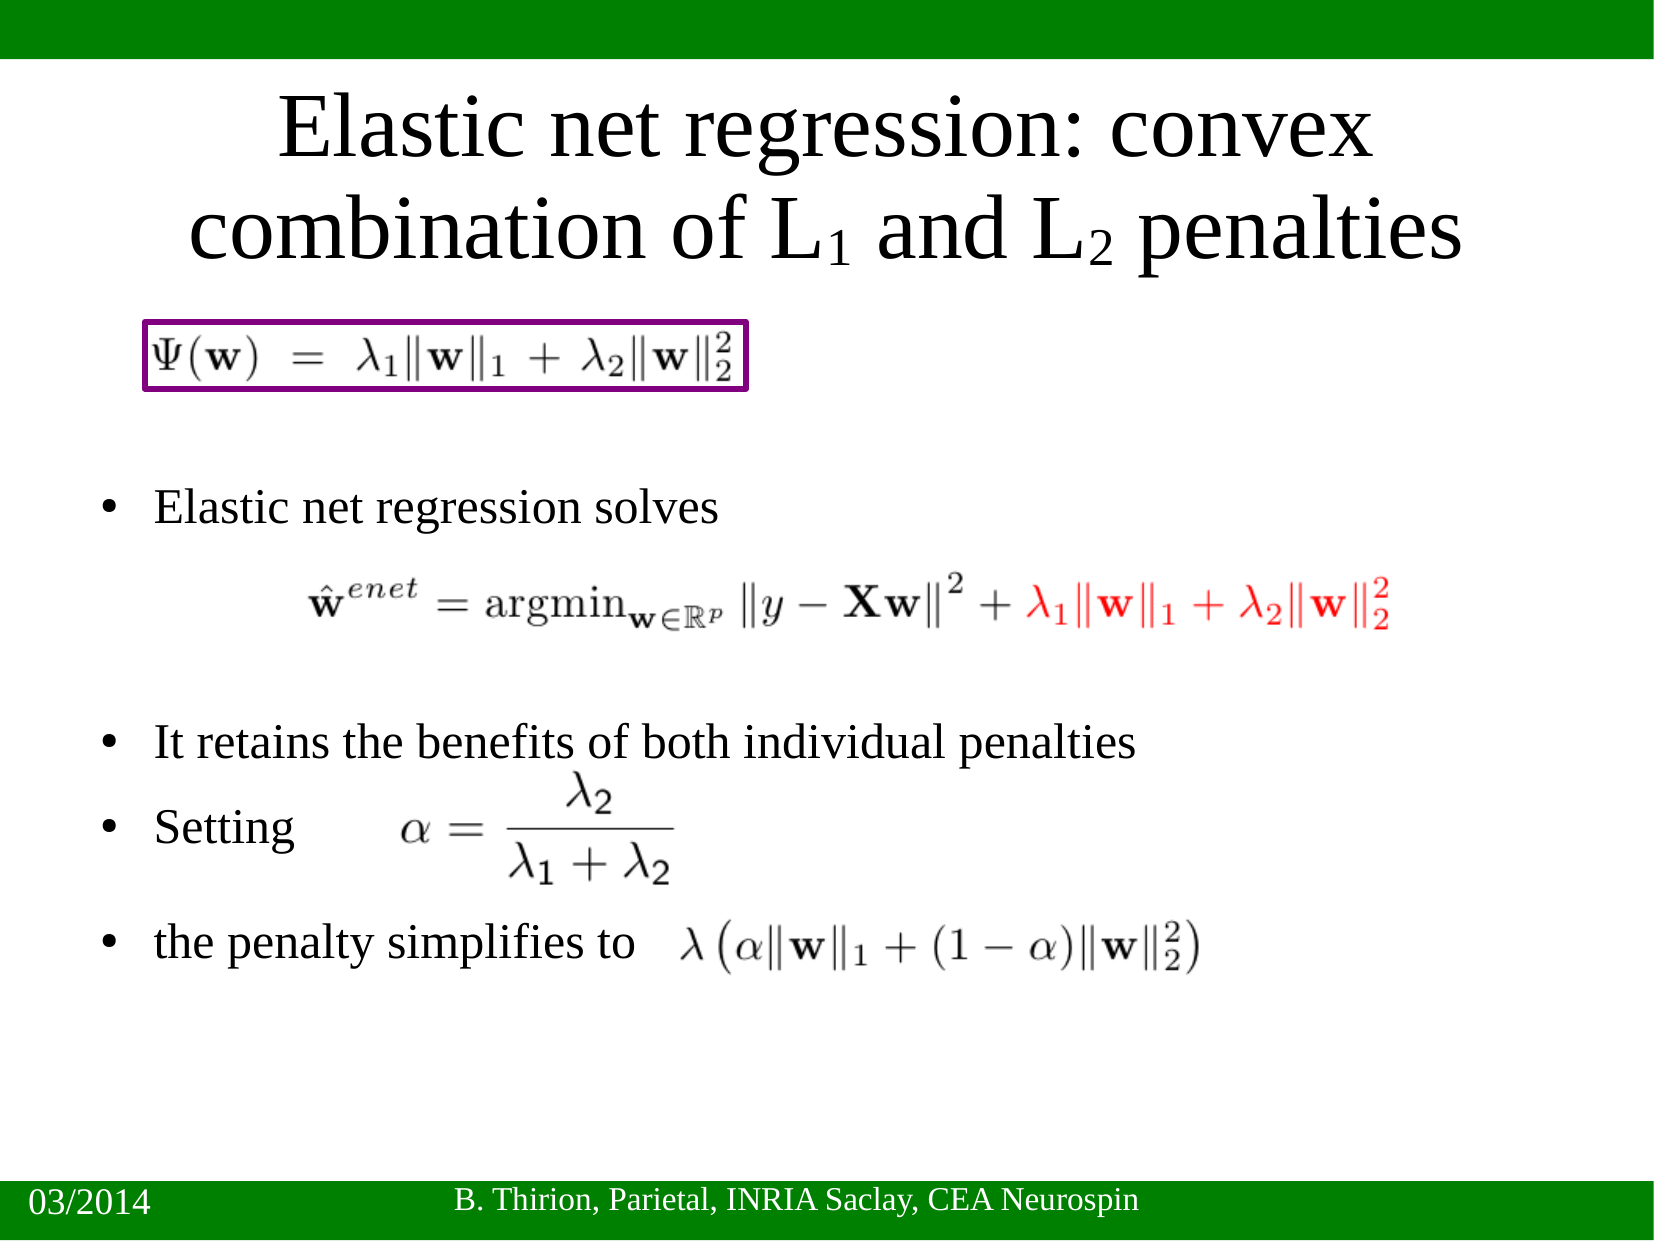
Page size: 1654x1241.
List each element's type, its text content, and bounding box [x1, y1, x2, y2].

title Elastic net regression: convex combination of L1 and L2 penalties [82, 59, 1571, 294]
picture [295, 560, 1396, 655]
picture [388, 767, 1202, 983]
picture [147, 324, 743, 386]
list Elastic net regression solves It retains the benefits of both individual penalties Setting the penalty simplifies to [82, 479, 1571, 1241]
